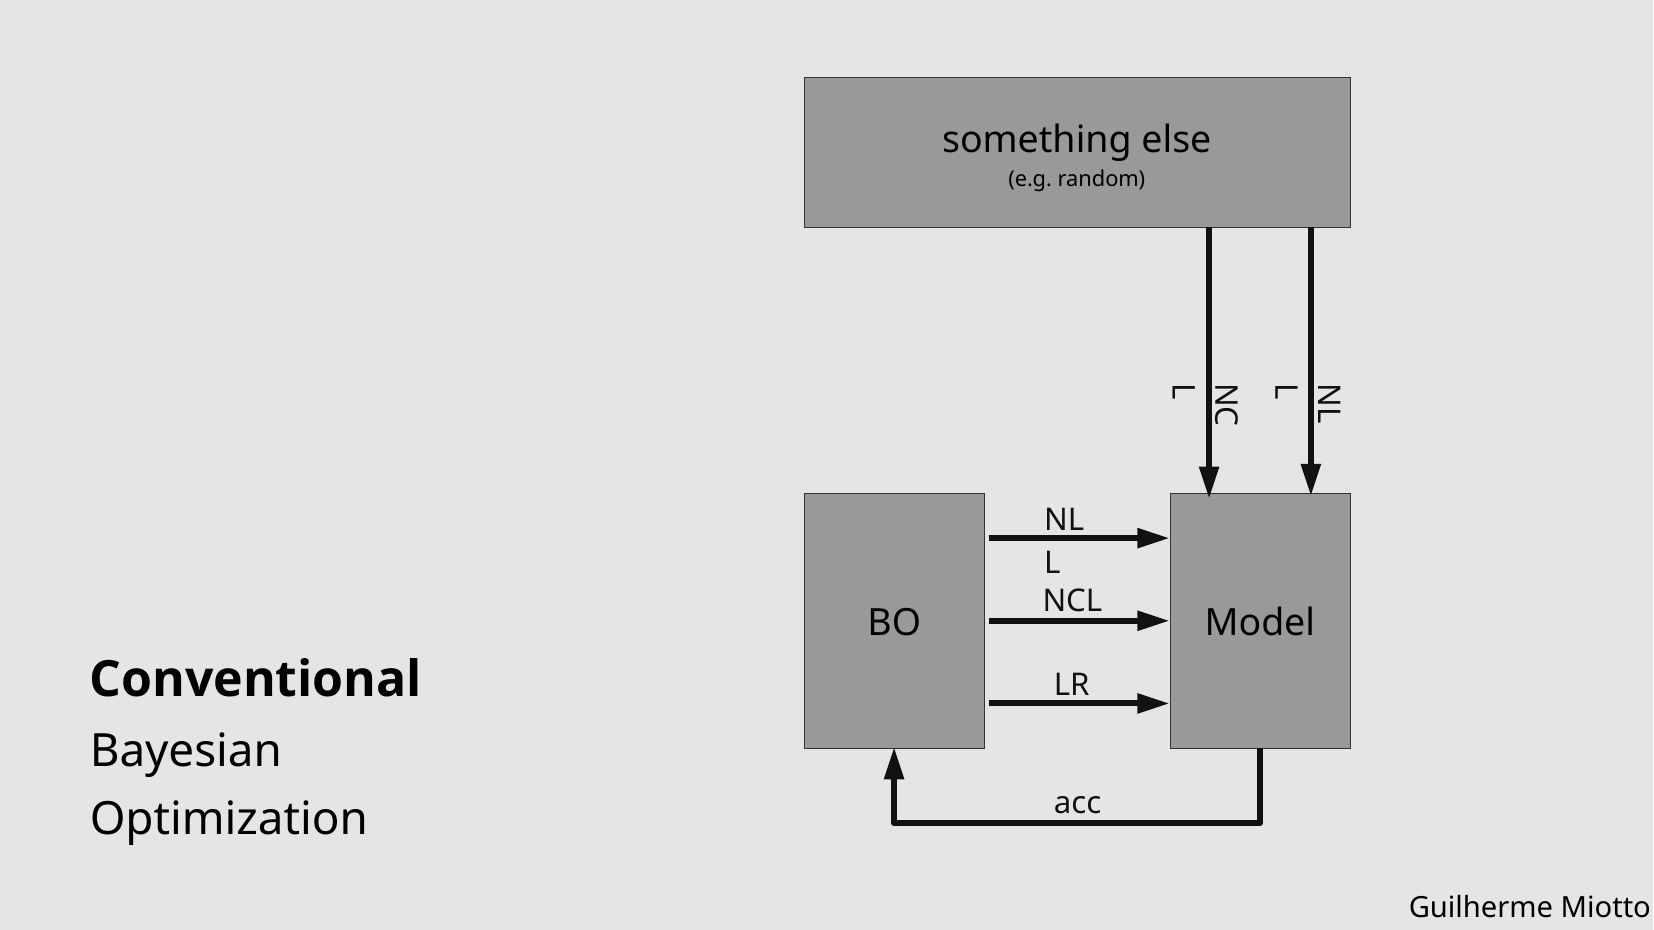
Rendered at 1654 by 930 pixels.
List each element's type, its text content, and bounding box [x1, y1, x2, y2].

text_box BO [804, 493, 985, 749]
text_box LR [1038, 654, 1105, 706]
text_box Model [1170, 493, 1351, 749]
text_box Guilherme Miotto [1394, 879, 1648, 927]
text_box NCL [1027, 570, 1116, 621]
text_box something else (e.g. random) [804, 77, 1351, 228]
text_box NCL [1206, 368, 1257, 457]
text_box NLL [1029, 489, 1115, 541]
text_box Conventional Bayesian Optimization [75, 635, 466, 878]
text_box acc [1038, 773, 1114, 824]
text_box NLL [1309, 369, 1360, 455]
